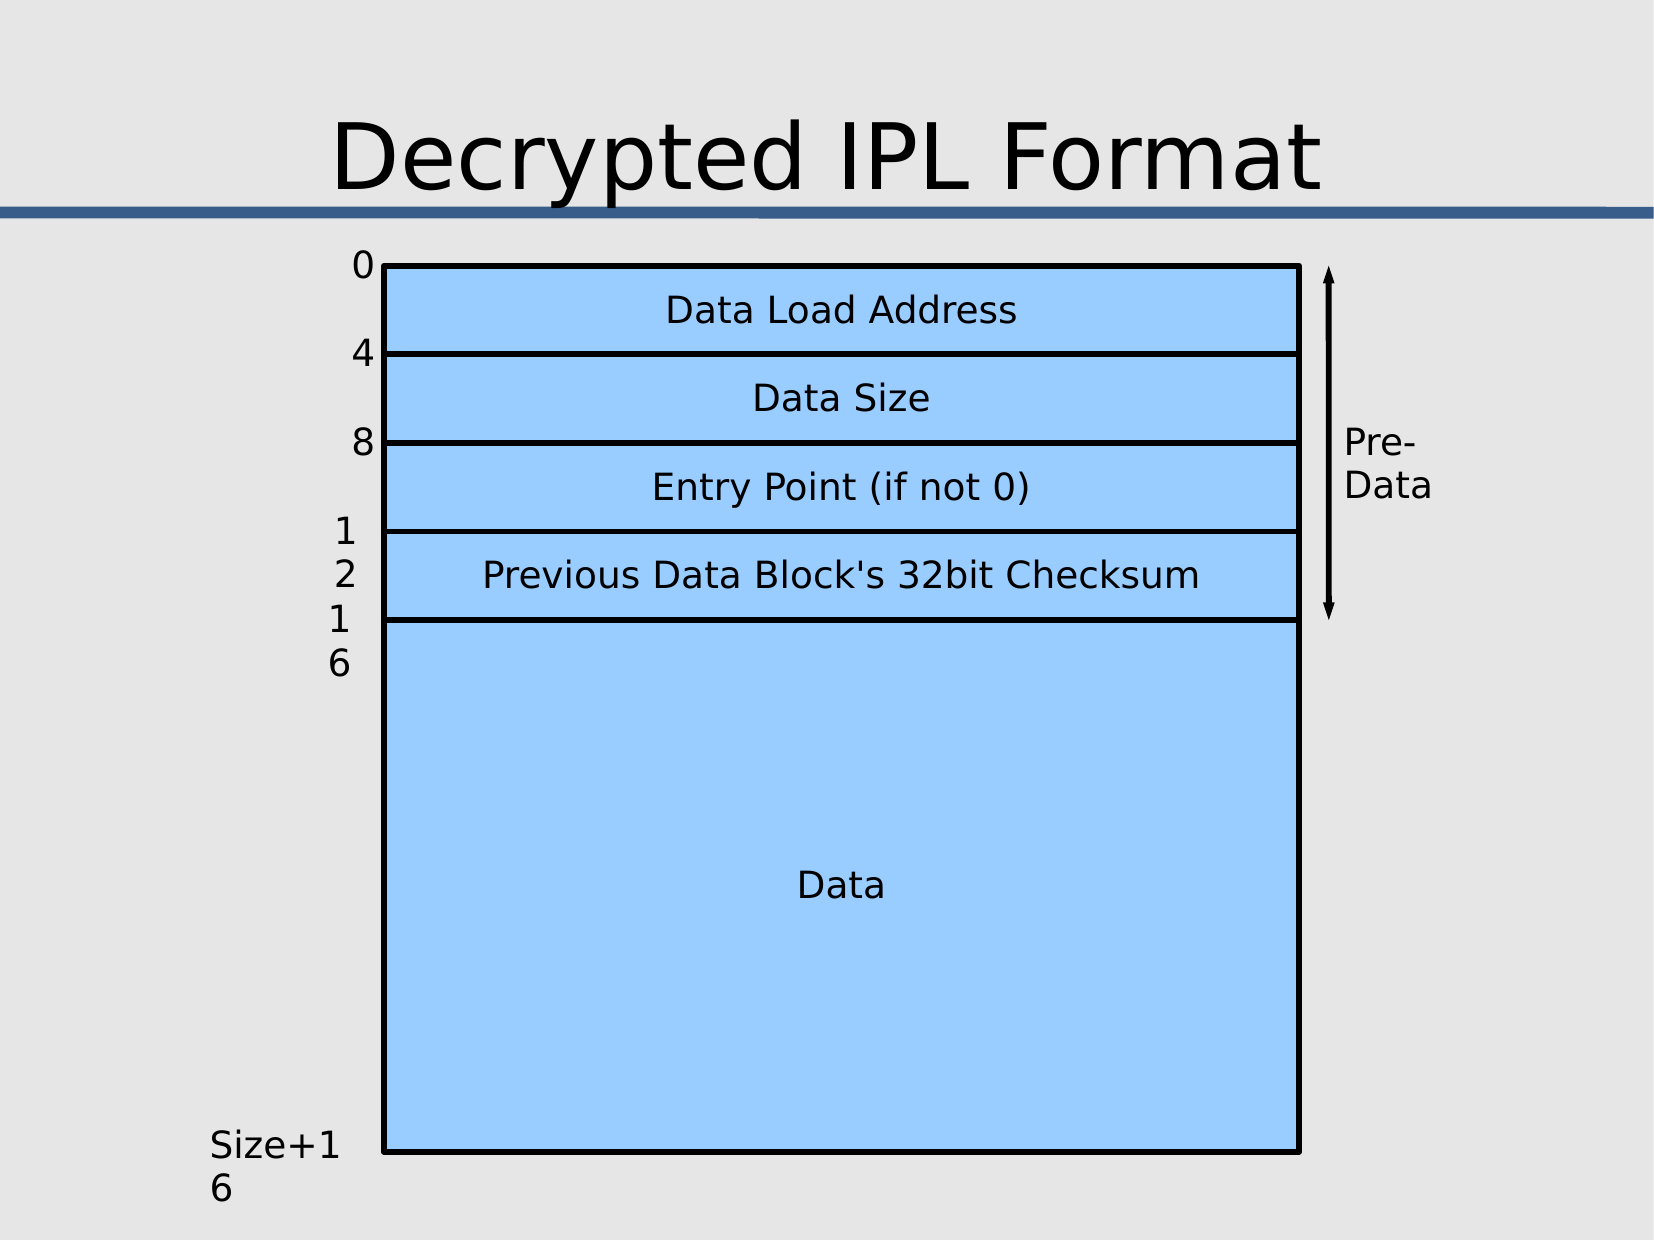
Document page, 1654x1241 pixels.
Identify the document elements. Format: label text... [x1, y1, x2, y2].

text_box Data Load Address [383, 265, 1300, 354]
text_box Entry Point (if not 0) [383, 442, 1300, 531]
text_box Previous Data Block's 32bit Checksum [383, 531, 1300, 620]
title Decrypted IPL Format [82, 49, 1571, 257]
text_box Pre-Data [1328, 413, 1518, 472]
text_box 8 [336, 413, 390, 472]
text_box Size+16 [194, 1116, 378, 1175]
text_box 0 [336, 236, 390, 296]
text_box 12 [318, 501, 396, 561]
text_box Data Size [383, 354, 1300, 442]
text_box 16 [312, 590, 390, 649]
text_box 4 [336, 324, 390, 384]
text_box Data [383, 620, 1300, 1152]
